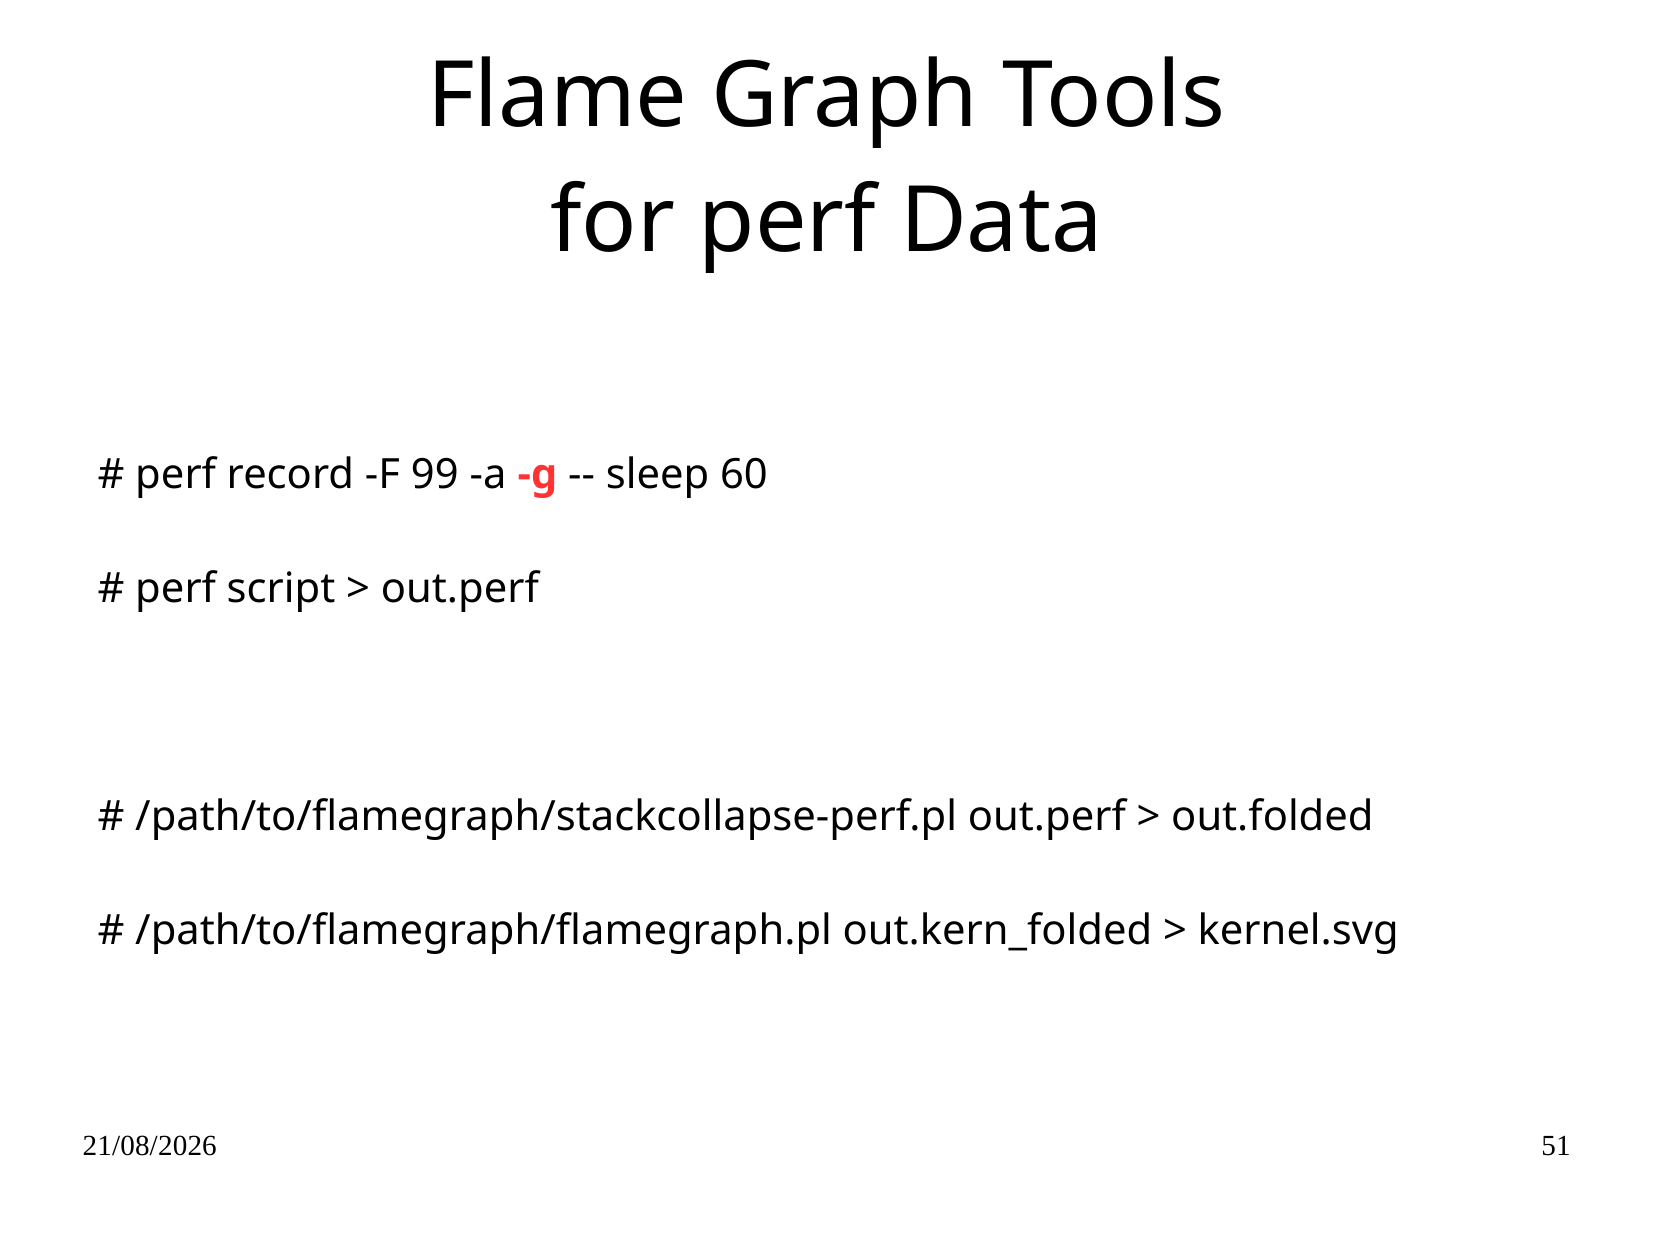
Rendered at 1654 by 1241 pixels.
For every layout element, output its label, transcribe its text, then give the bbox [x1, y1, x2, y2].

text_box # perf record -F 99 -a -g -- sleep 60 # perf script > out.perf # /path/to/flamegraph/stackcollapse-perf.pl out.perf > out.folded # /path/to/flamegraph/flamegraph.pl out.kern_folded > kernel.svg [82, 436, 1606, 904]
title Flame Graph Tools for perf Data [82, 42, 1571, 264]
